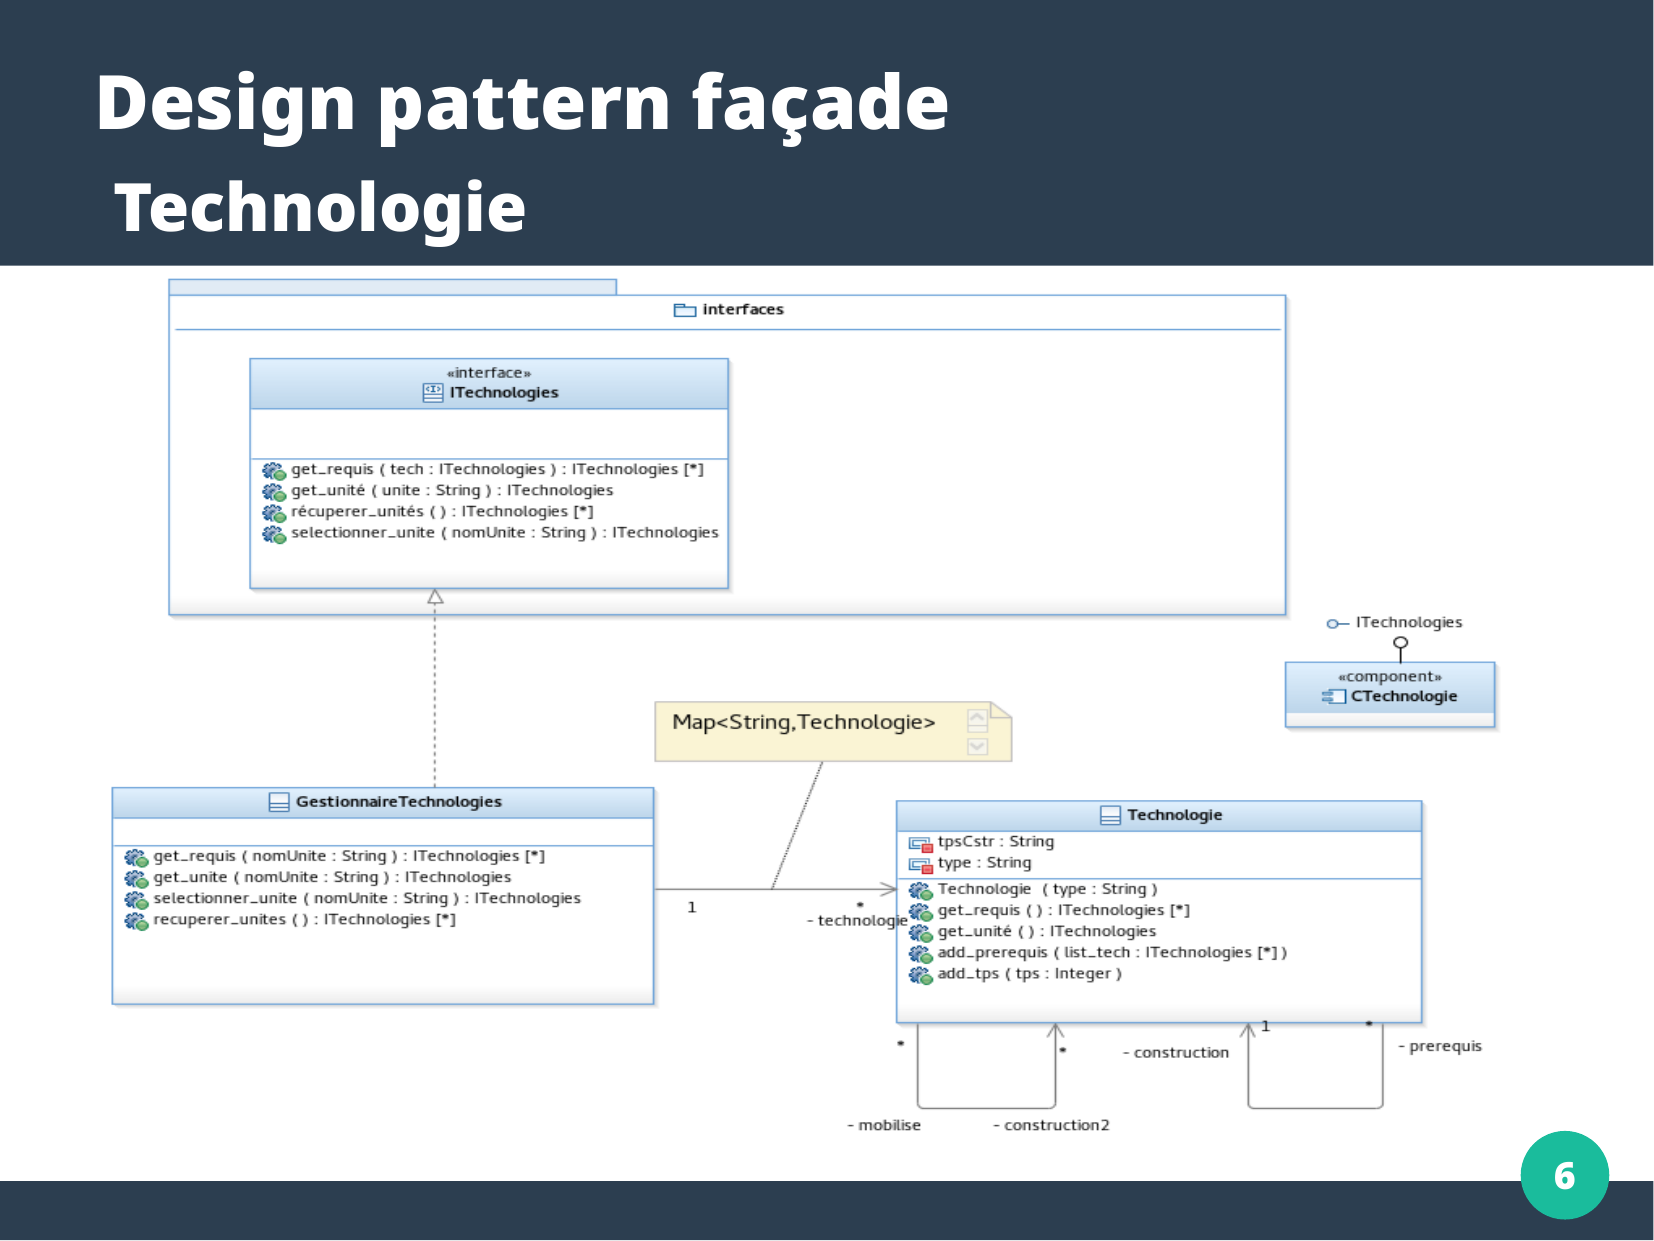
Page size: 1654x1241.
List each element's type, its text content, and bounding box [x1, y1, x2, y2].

picture [47, 267, 1512, 1137]
title Design pattern façade Technologie [59, 49, 1595, 207]
